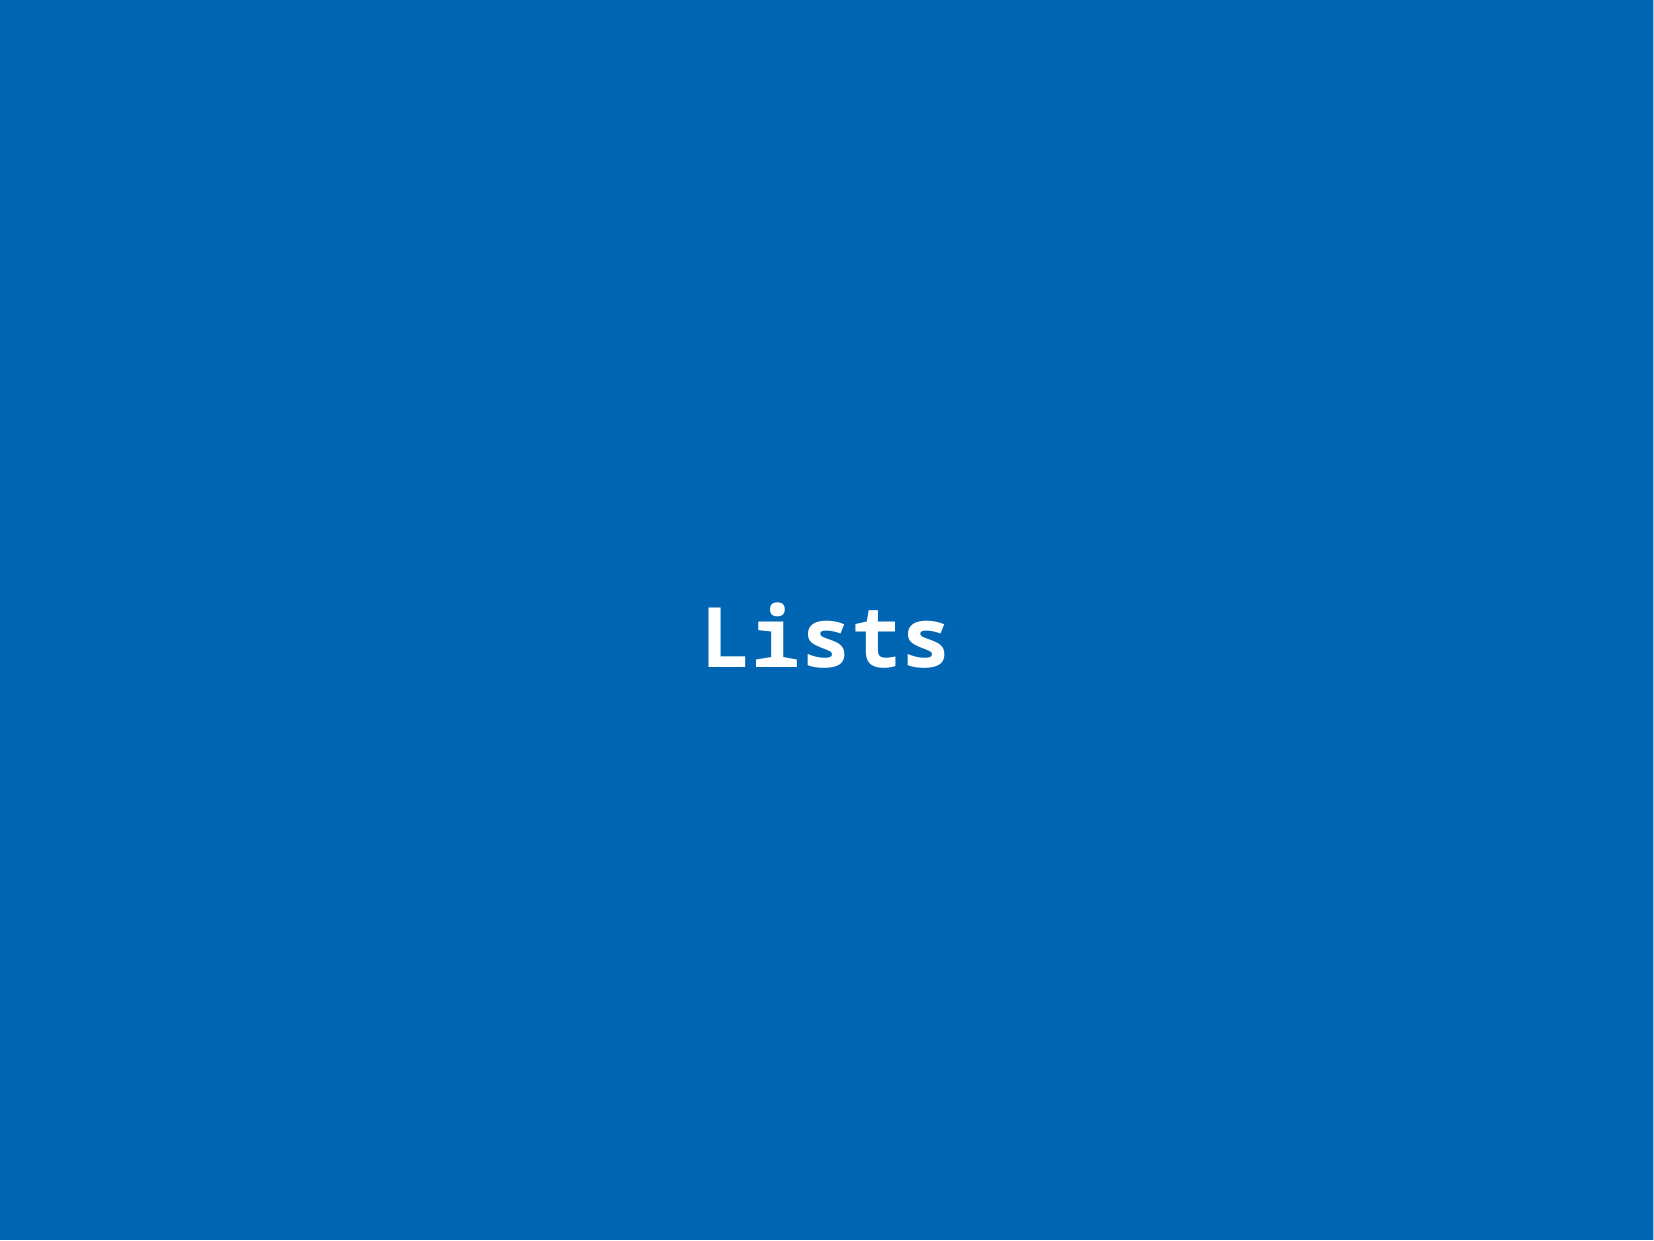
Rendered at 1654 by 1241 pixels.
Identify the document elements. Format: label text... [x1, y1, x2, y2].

text_box Lists [261, 571, 1393, 670]
